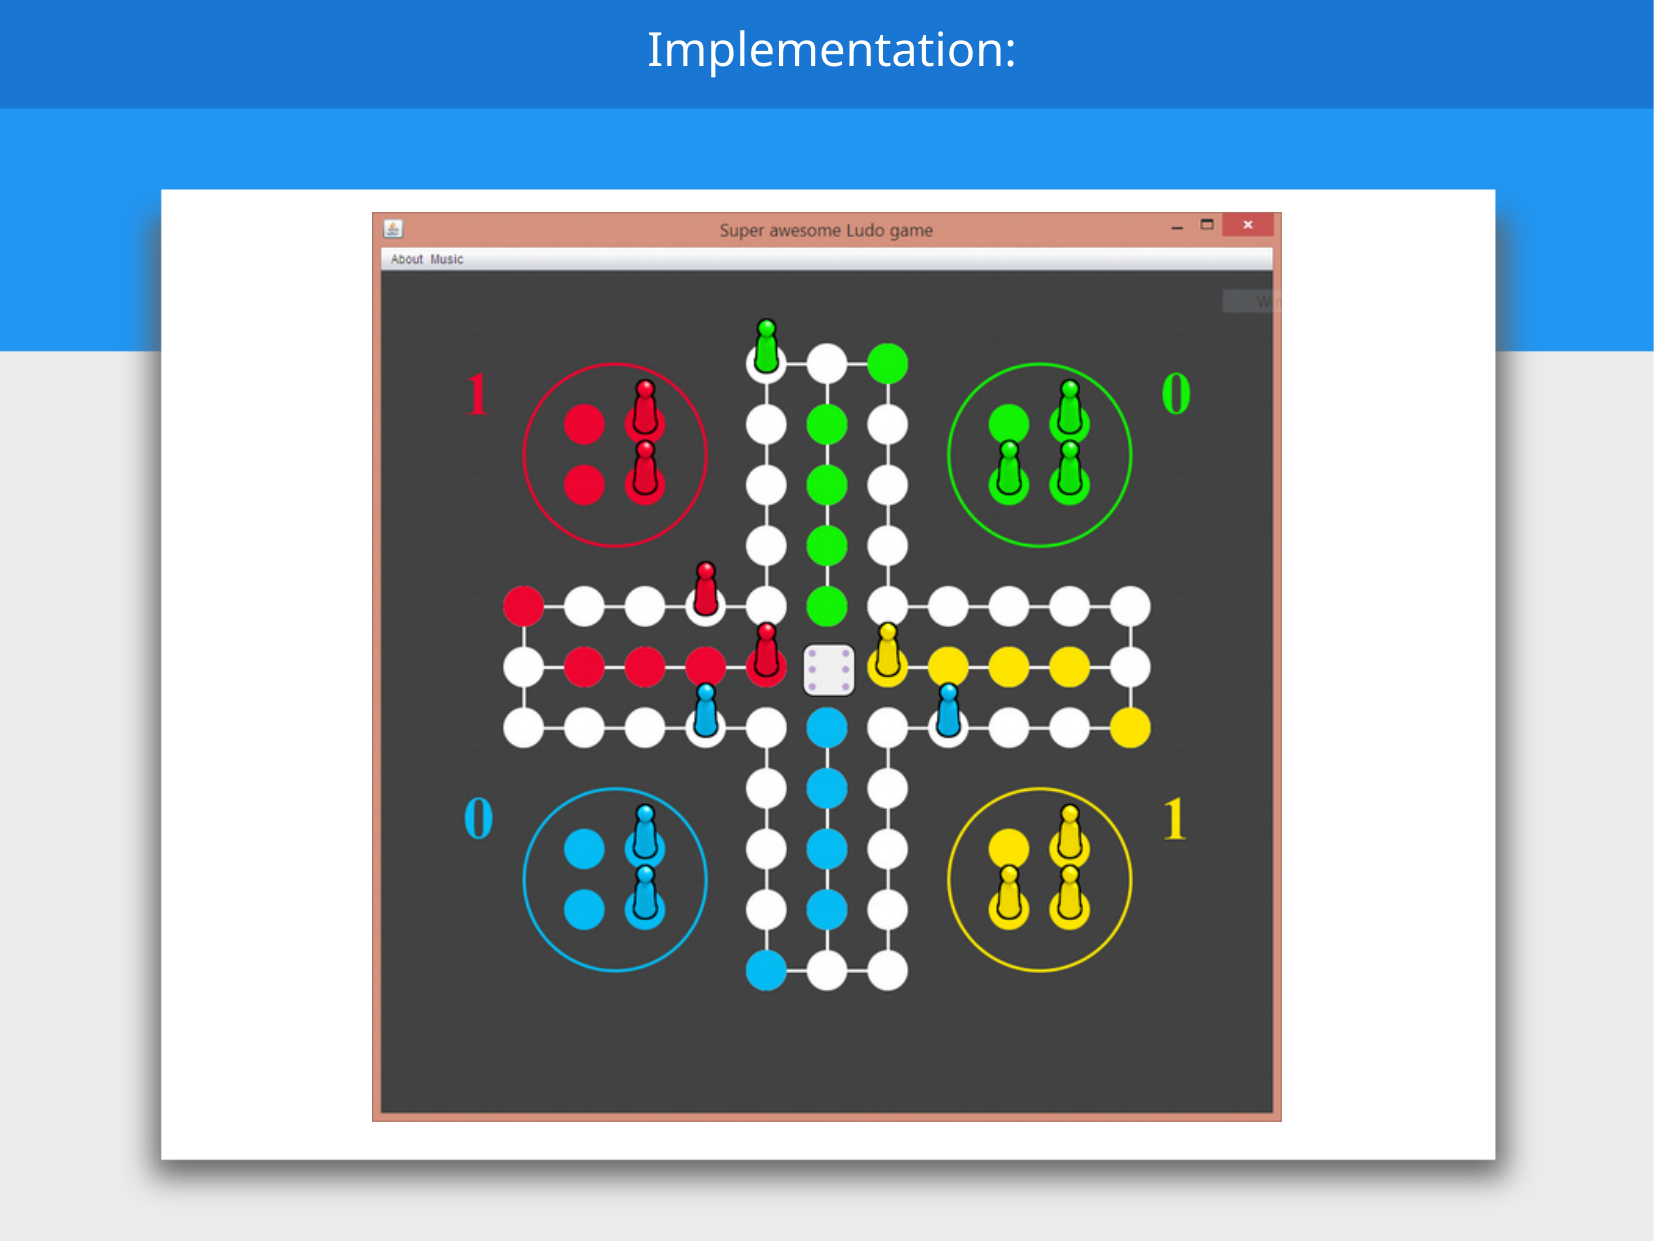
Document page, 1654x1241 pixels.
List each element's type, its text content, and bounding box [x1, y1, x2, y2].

picture [0, 0, 1654, 1241]
title Implementation: [94, 13, 1583, 83]
